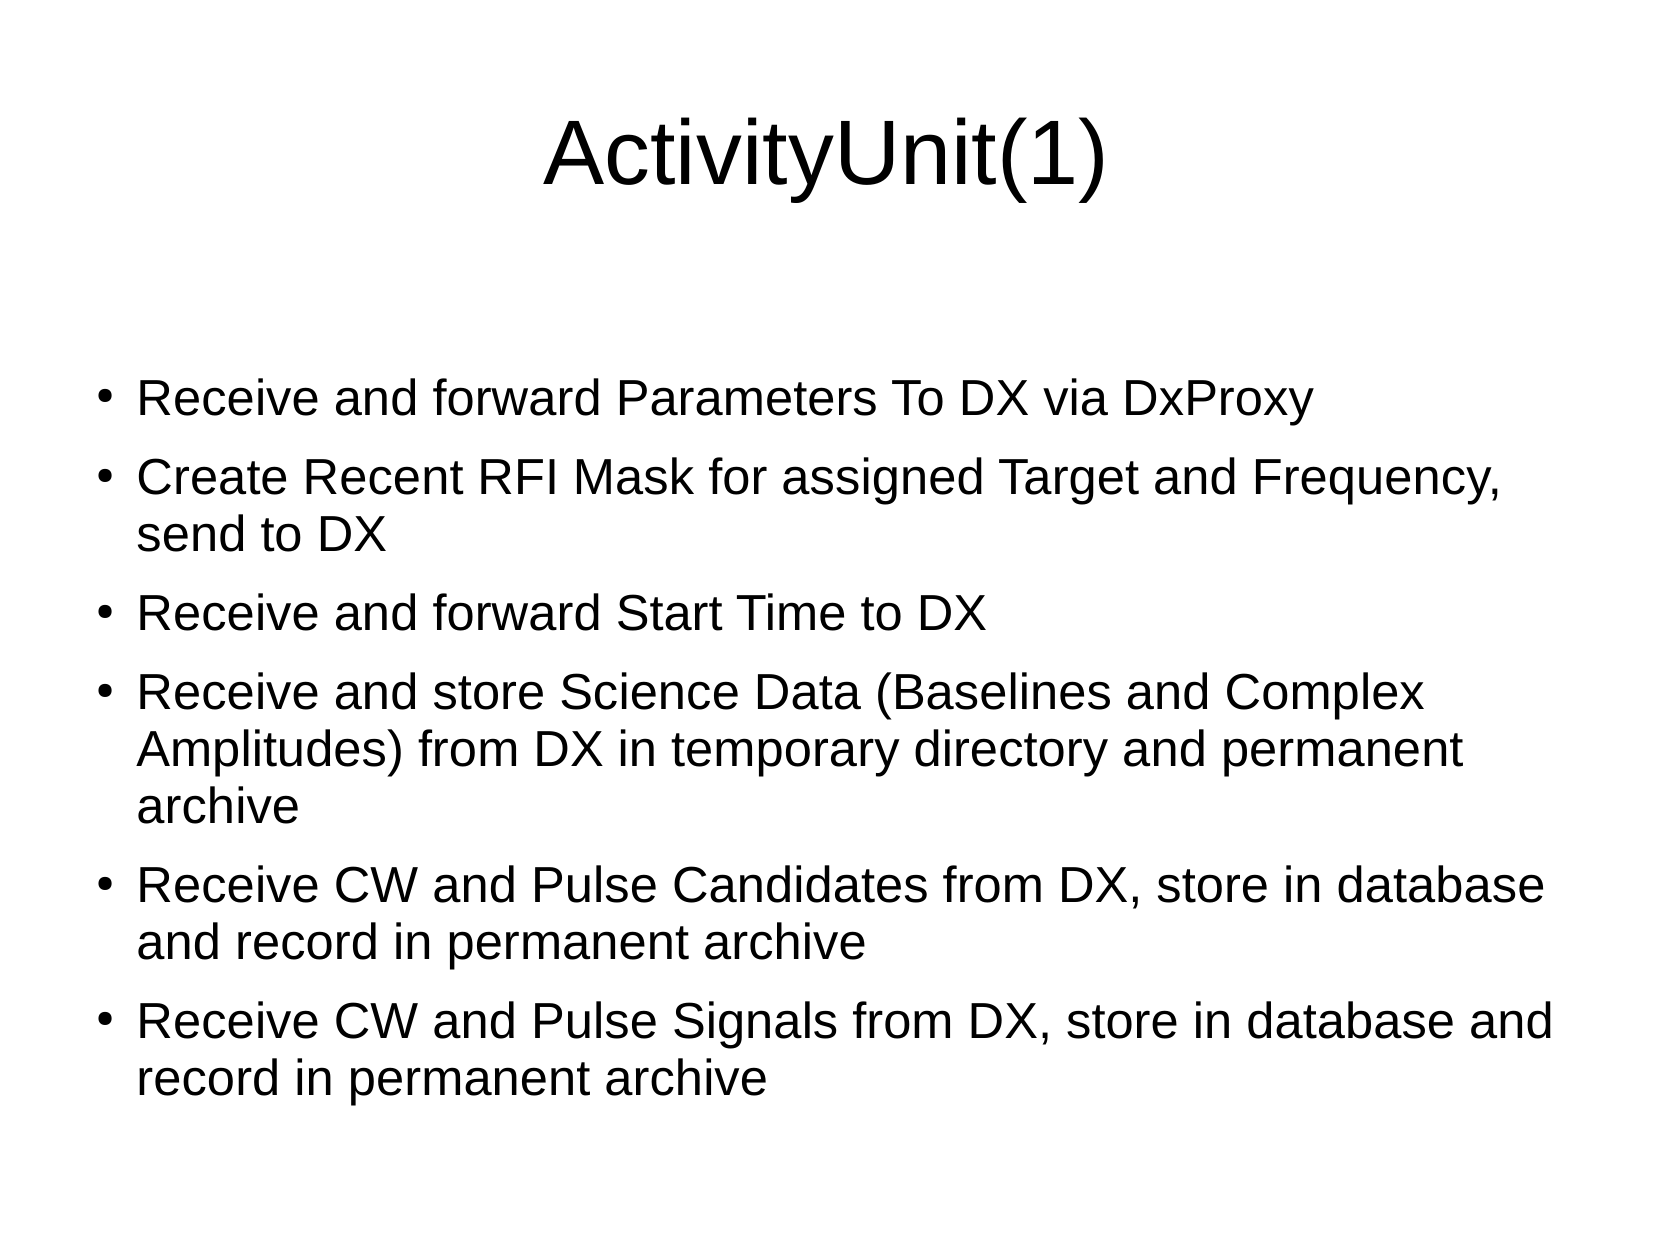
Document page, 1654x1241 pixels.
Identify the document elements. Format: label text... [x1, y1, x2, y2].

title ActivityUnit(1) [82, 56, 1571, 250]
list Receive and forward Parameters To DX via DxProxy Create Recent RFI Mask for assigned Target and Frequency, send to DX Receive and forward Start Time to DX Receive and store Science Data (Baselines and Complex Amplitudes) from DX in temporary directory and permanent archive Receive CW and Pulse Candidates from DX, store in database and record in permanent archive Receive CW and Pulse Signals from DX, store in database and record in permanent archive [82, 290, 1571, 1109]
